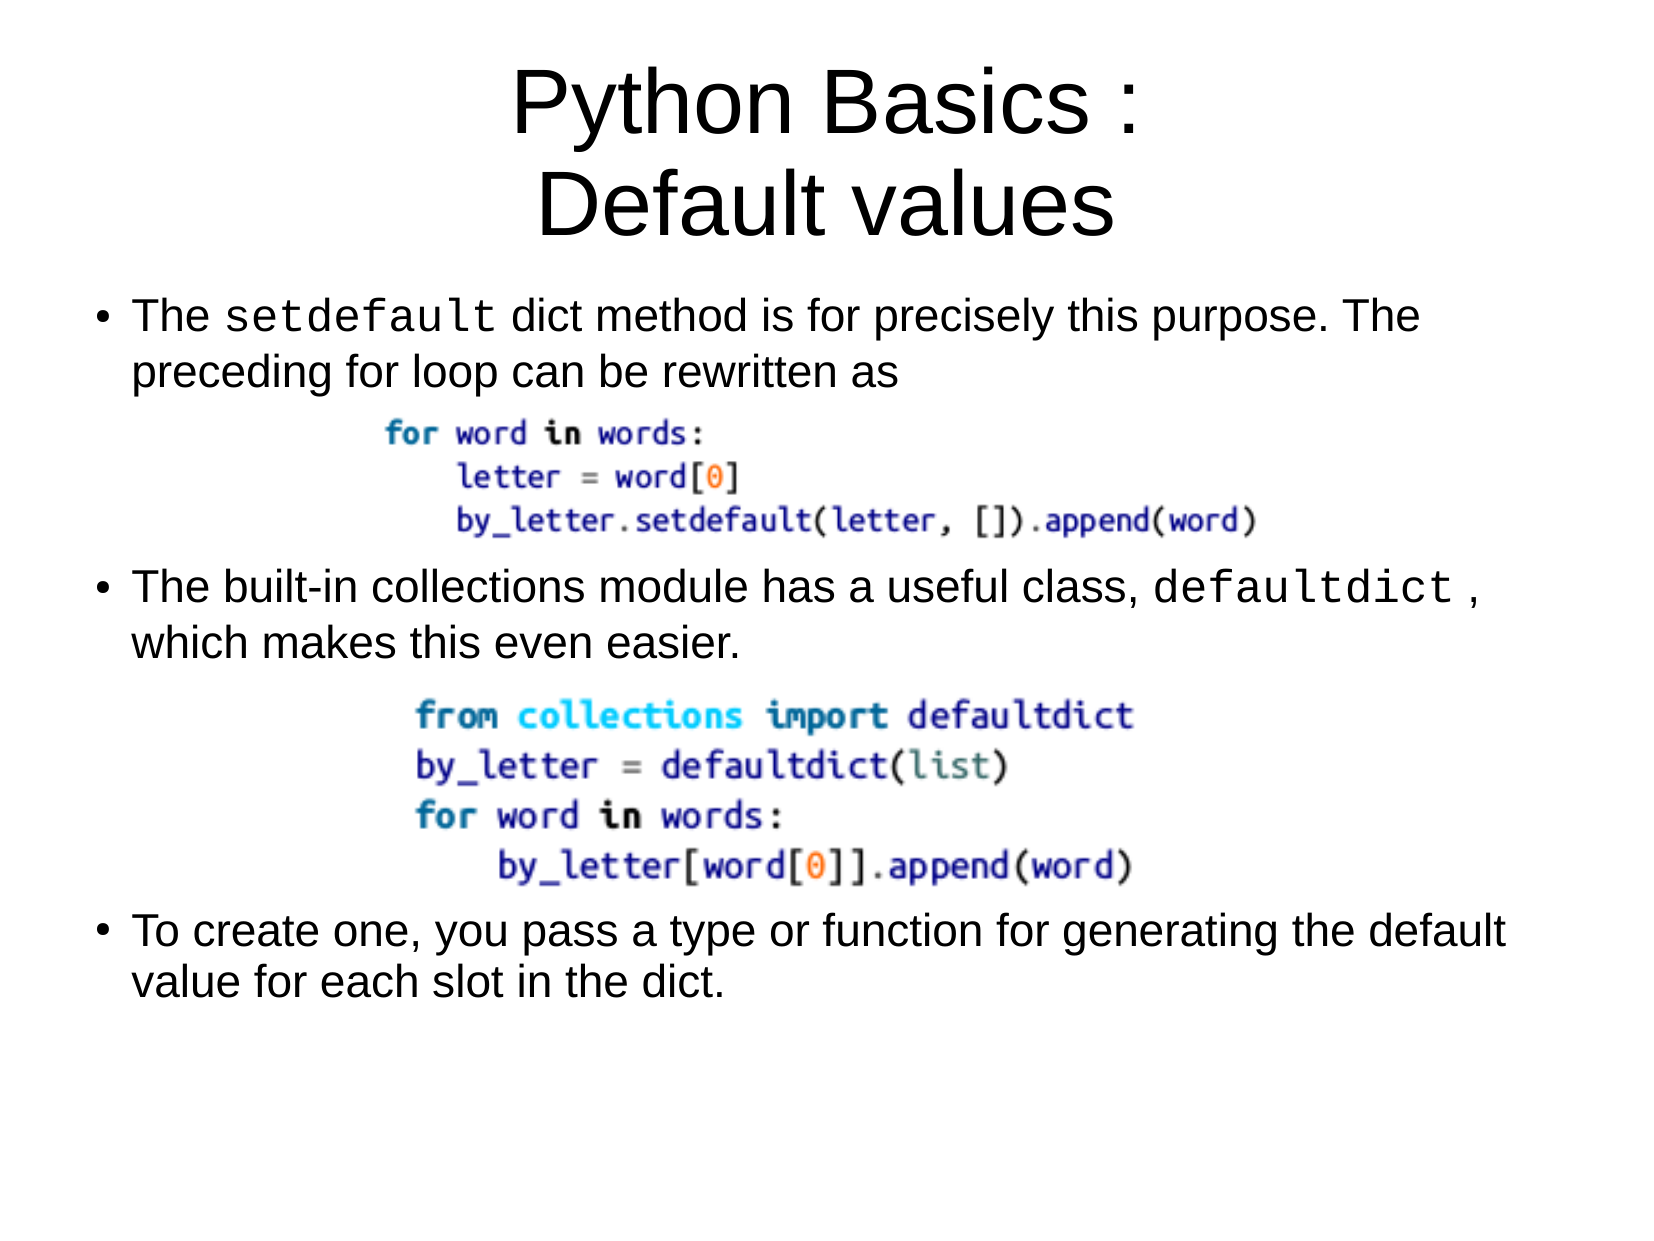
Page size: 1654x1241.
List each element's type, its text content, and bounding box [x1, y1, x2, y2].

picture [379, 410, 1269, 547]
title Python Basics : Default values [82, 49, 1571, 257]
list The setdefault dict method is for precisely this purpose. The preceding for loop can be rewritten as The built-in collections module has a useful class, defaultdict , which makes this even easier. To create one, you pass a type or function for generating the default value for each slot in the dict. [82, 290, 1571, 1010]
picture [411, 694, 1142, 894]
